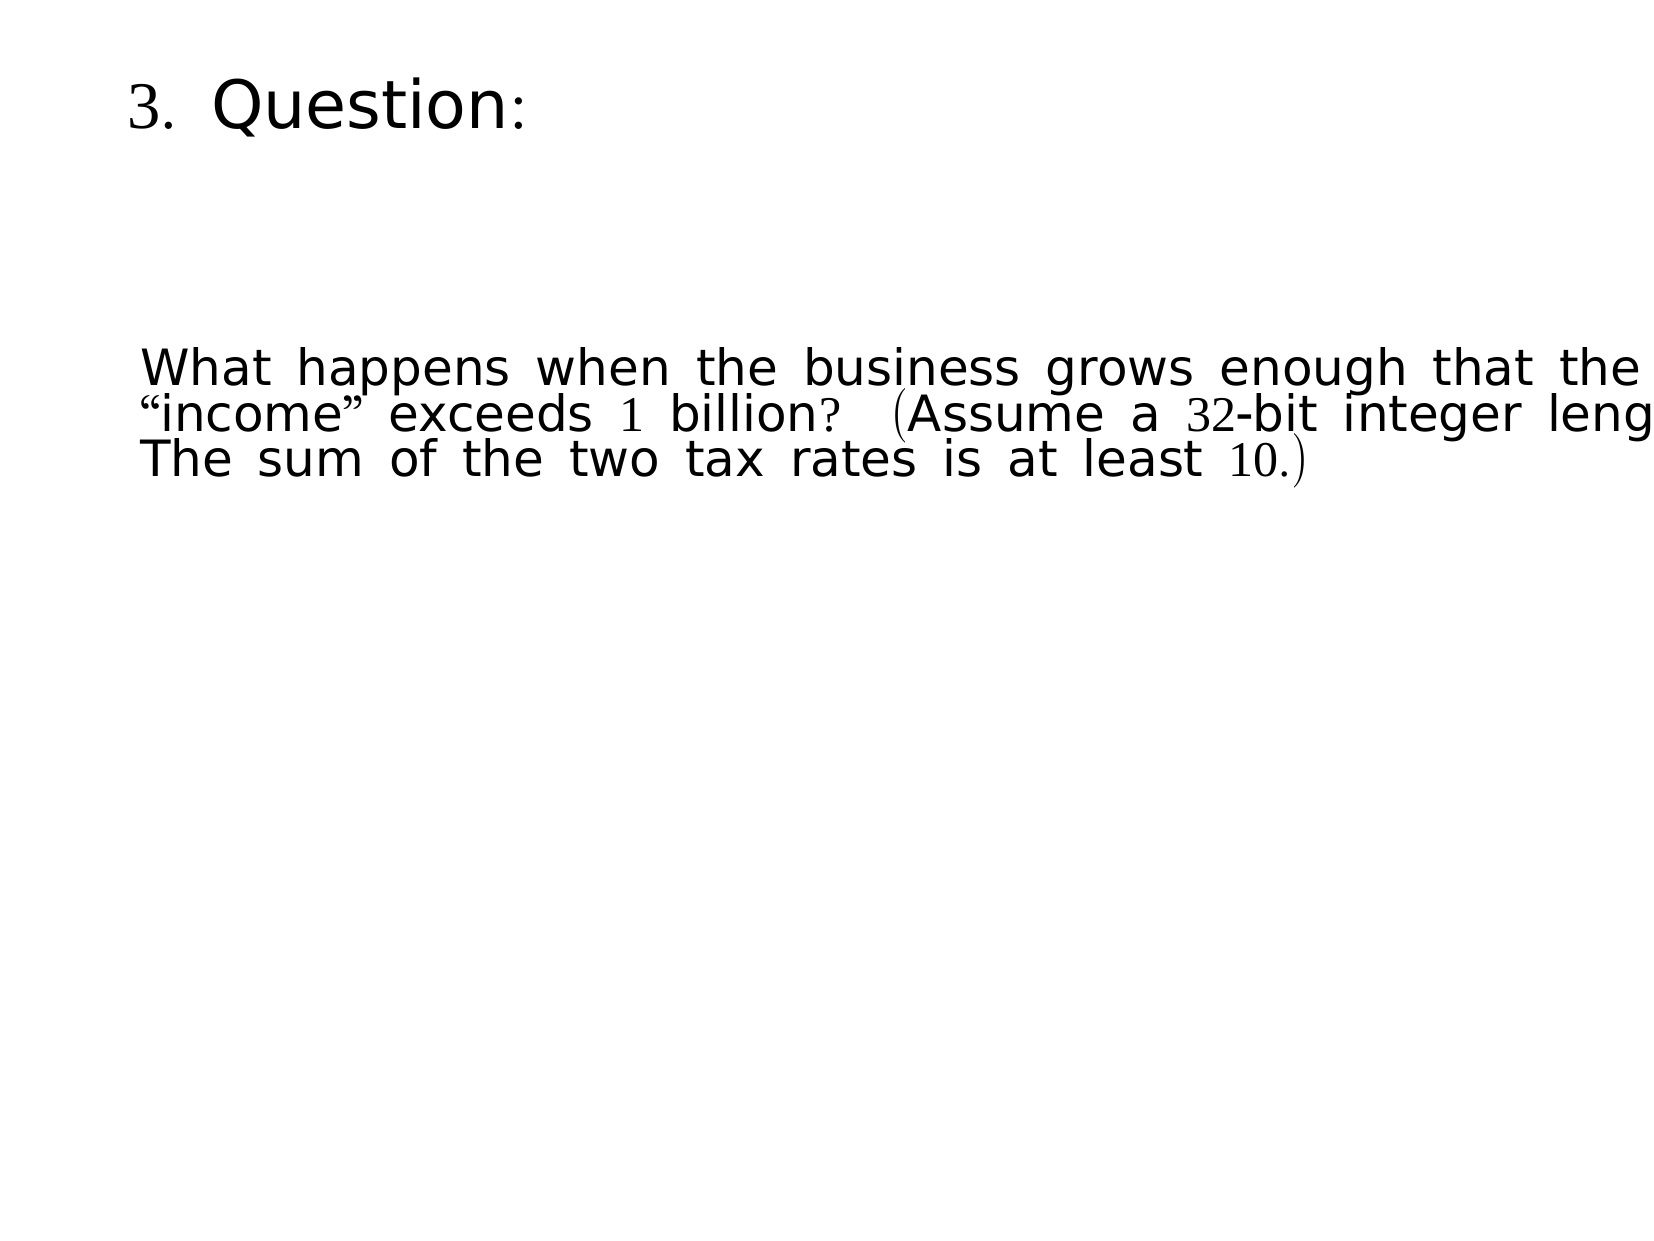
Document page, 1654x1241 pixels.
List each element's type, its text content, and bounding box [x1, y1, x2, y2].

text_box What happens when the business grows enough that the variable “income” exceeds 1 billion? (Assume a 32-bit integer length. The sum of the two tax rates is at least 10.) [125, 343, 1575, 606]
text_box 3. Question: [112, 75, 1538, 174]
